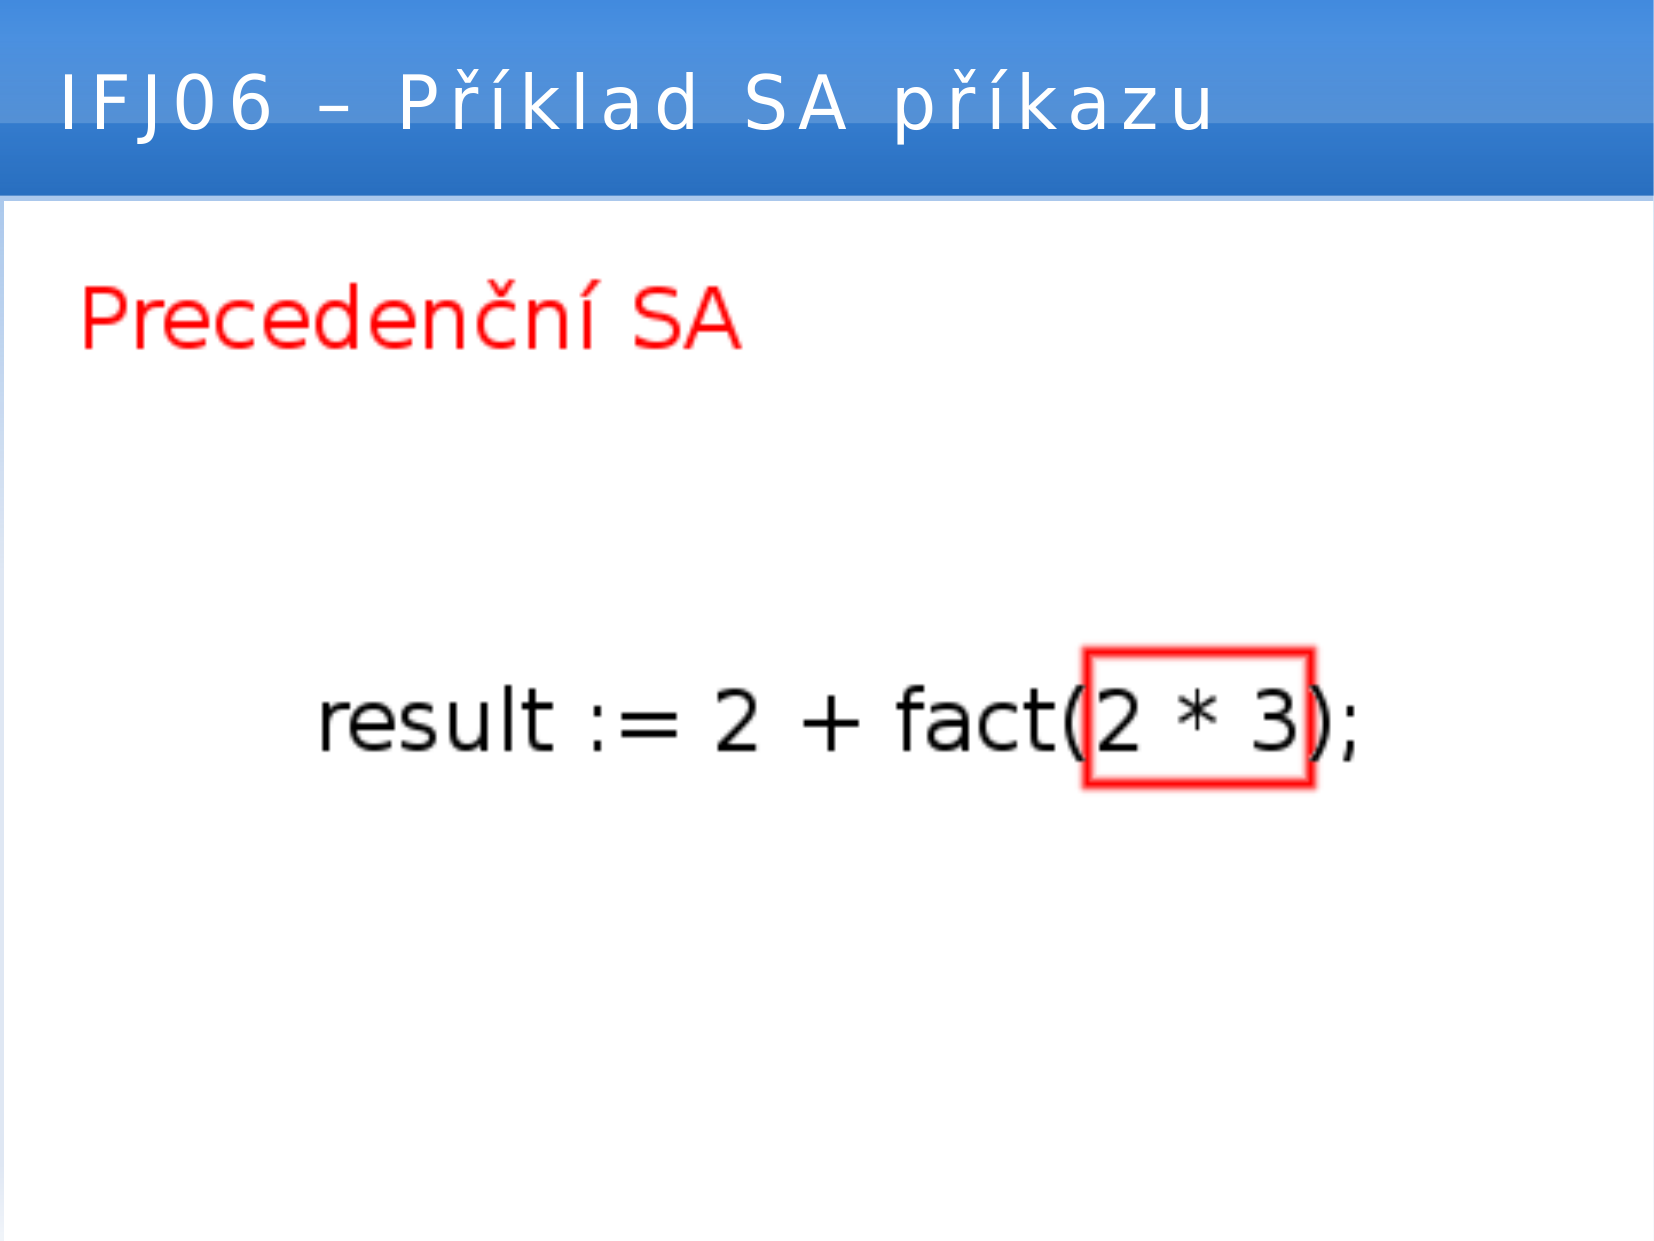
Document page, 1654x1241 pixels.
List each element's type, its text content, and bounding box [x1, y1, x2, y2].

picture [0, 0, 1654, 1241]
title IFJ06 – Příklad SA příkazu [59, 29, 1270, 178]
